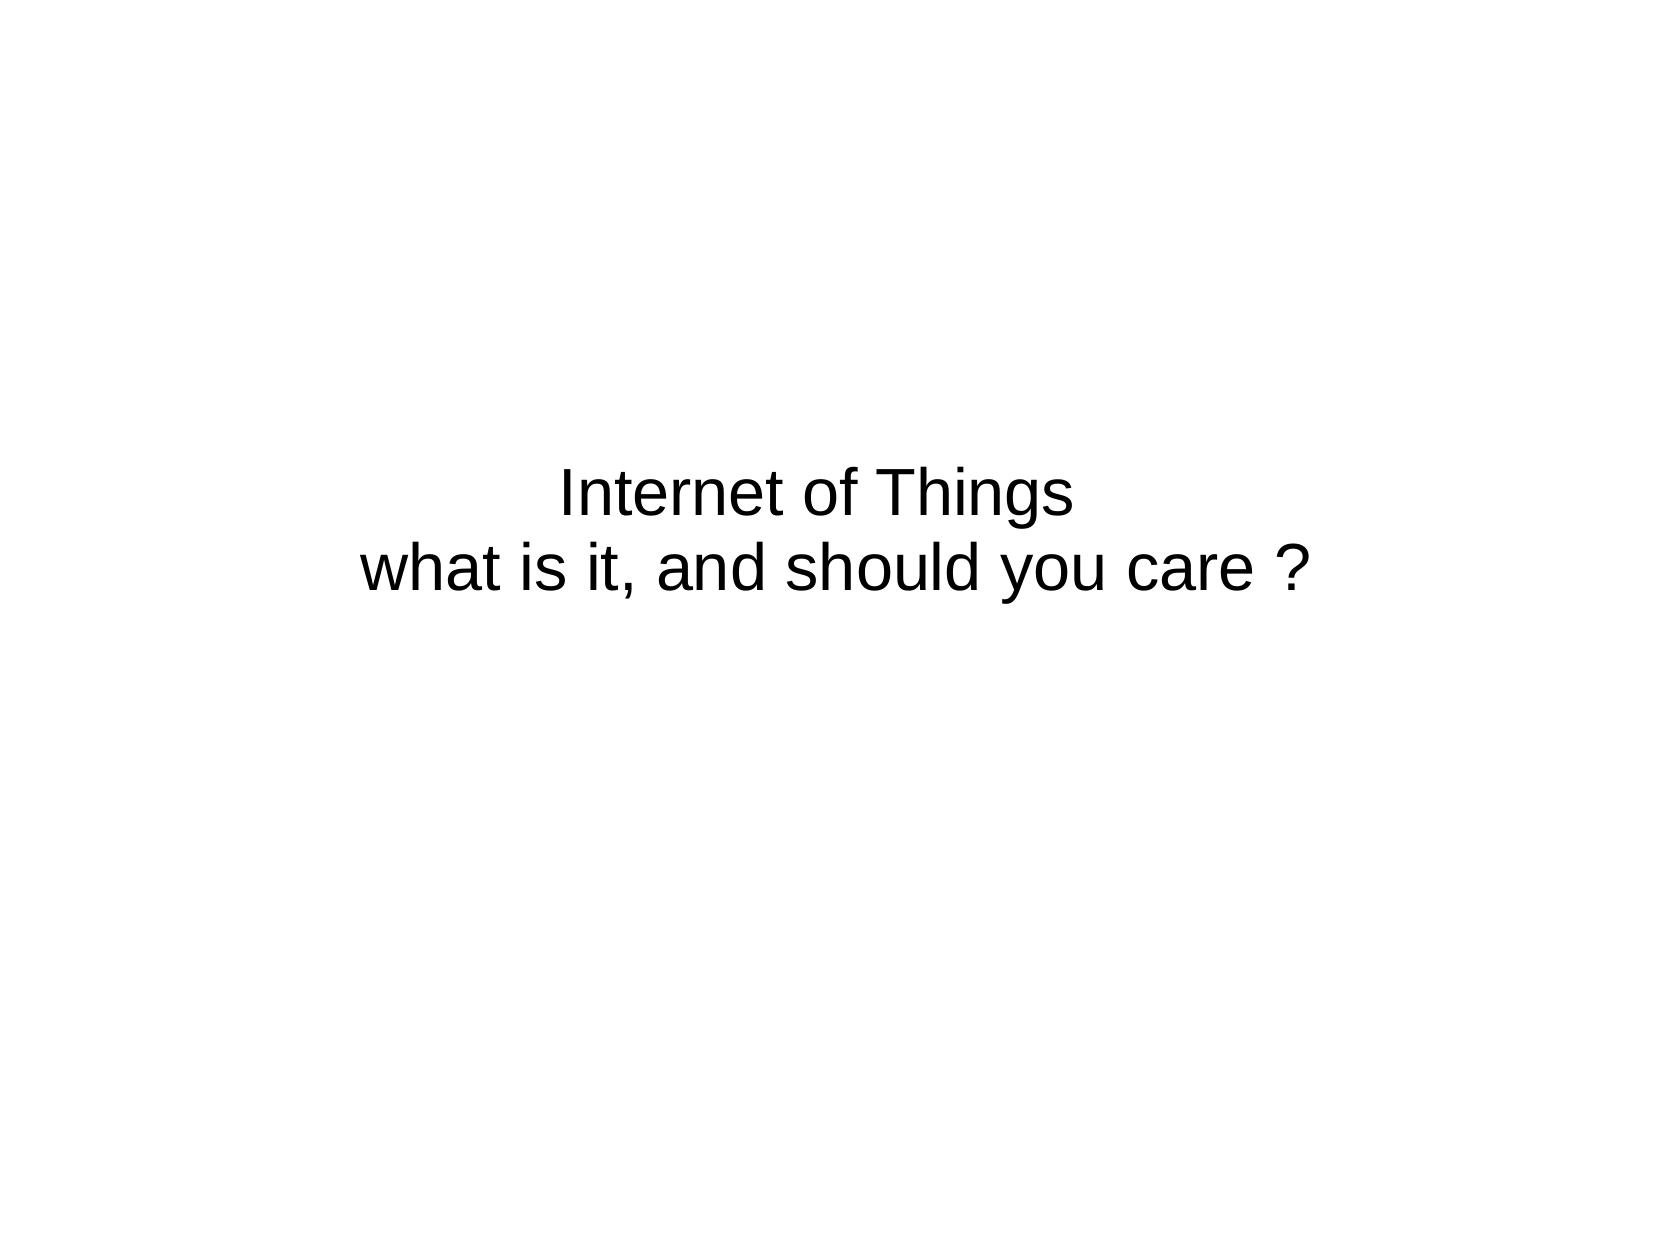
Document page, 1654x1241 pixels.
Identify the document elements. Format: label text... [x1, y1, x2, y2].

text_box Internet of Things what is it, and should you care ? [82, 49, 1571, 1010]
